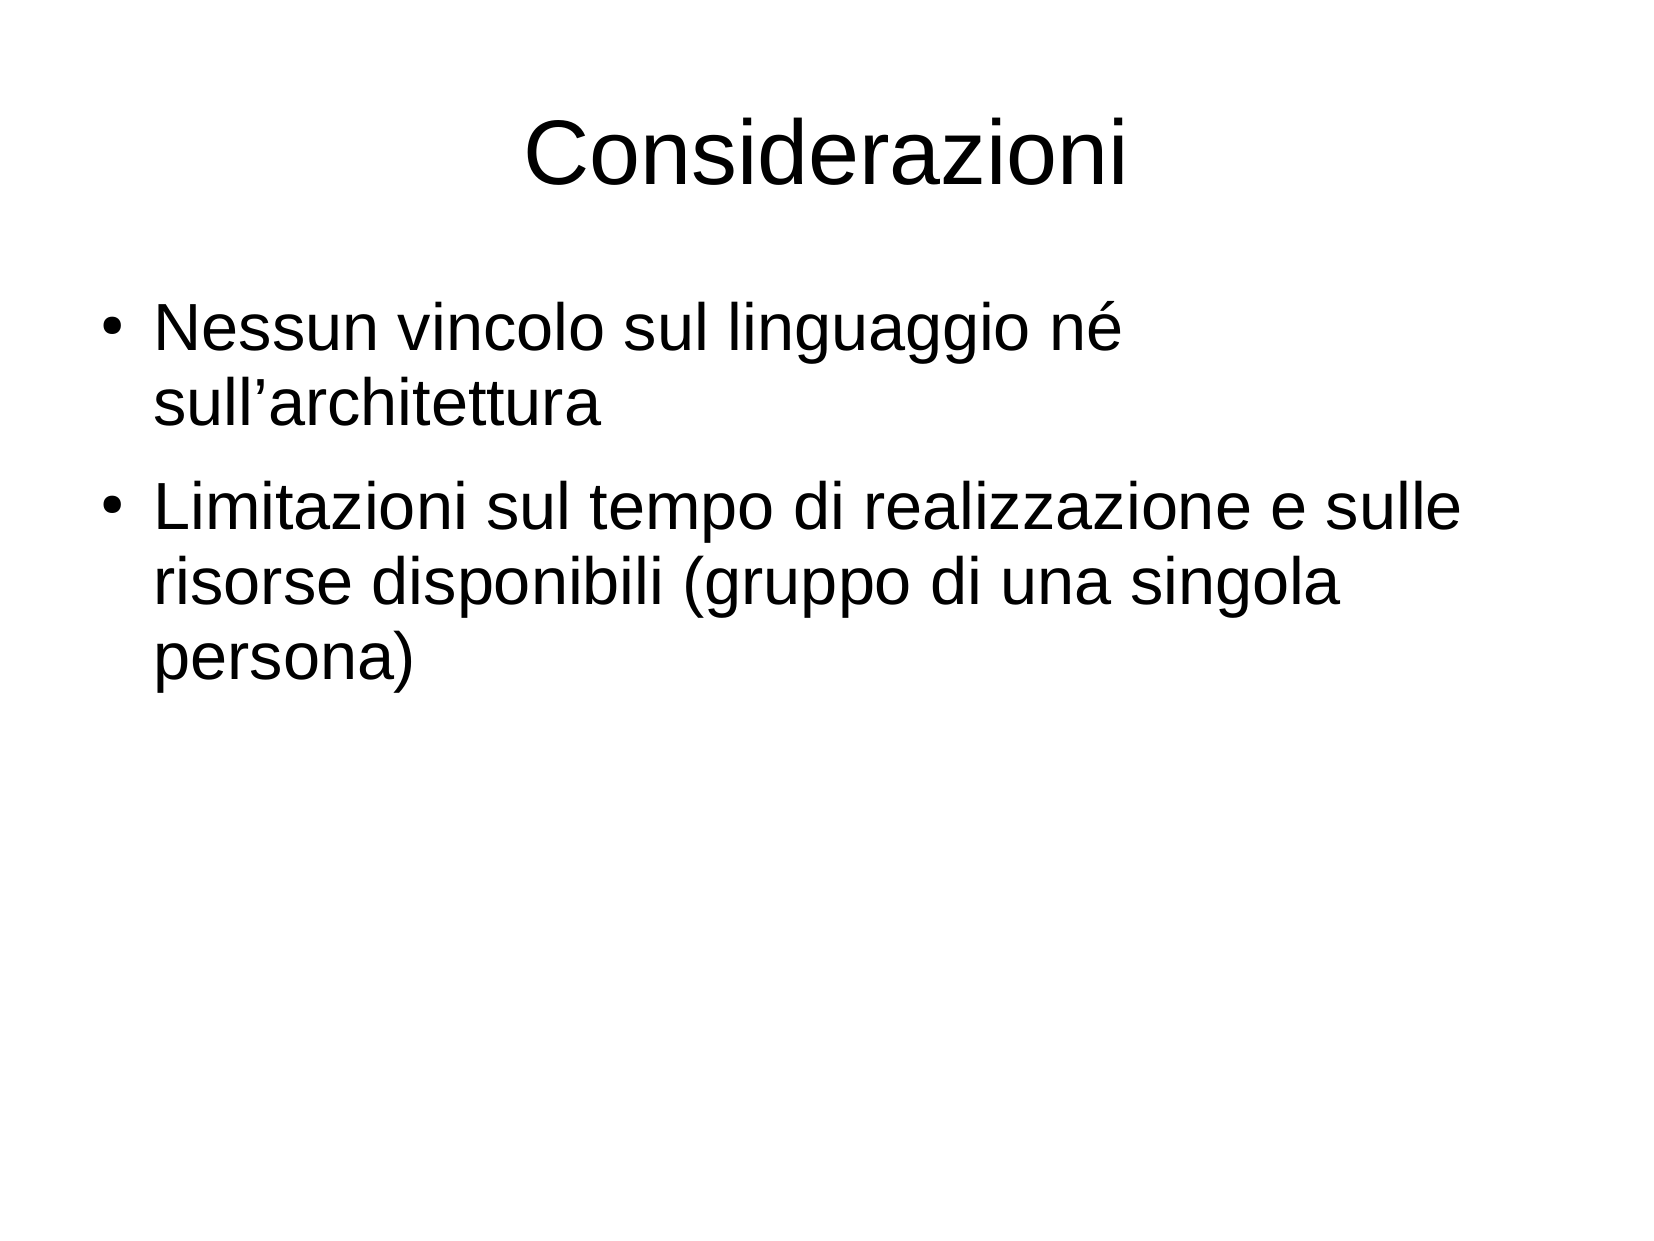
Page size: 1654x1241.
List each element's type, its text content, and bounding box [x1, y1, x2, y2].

title Considerazioni [82, 49, 1571, 257]
list Nessun vincolo sul linguaggio né sull’architettura Limitazioni sul tempo di realizzazione e sulle risorse disponibili (gruppo di una singola persona) [82, 290, 1571, 1010]
